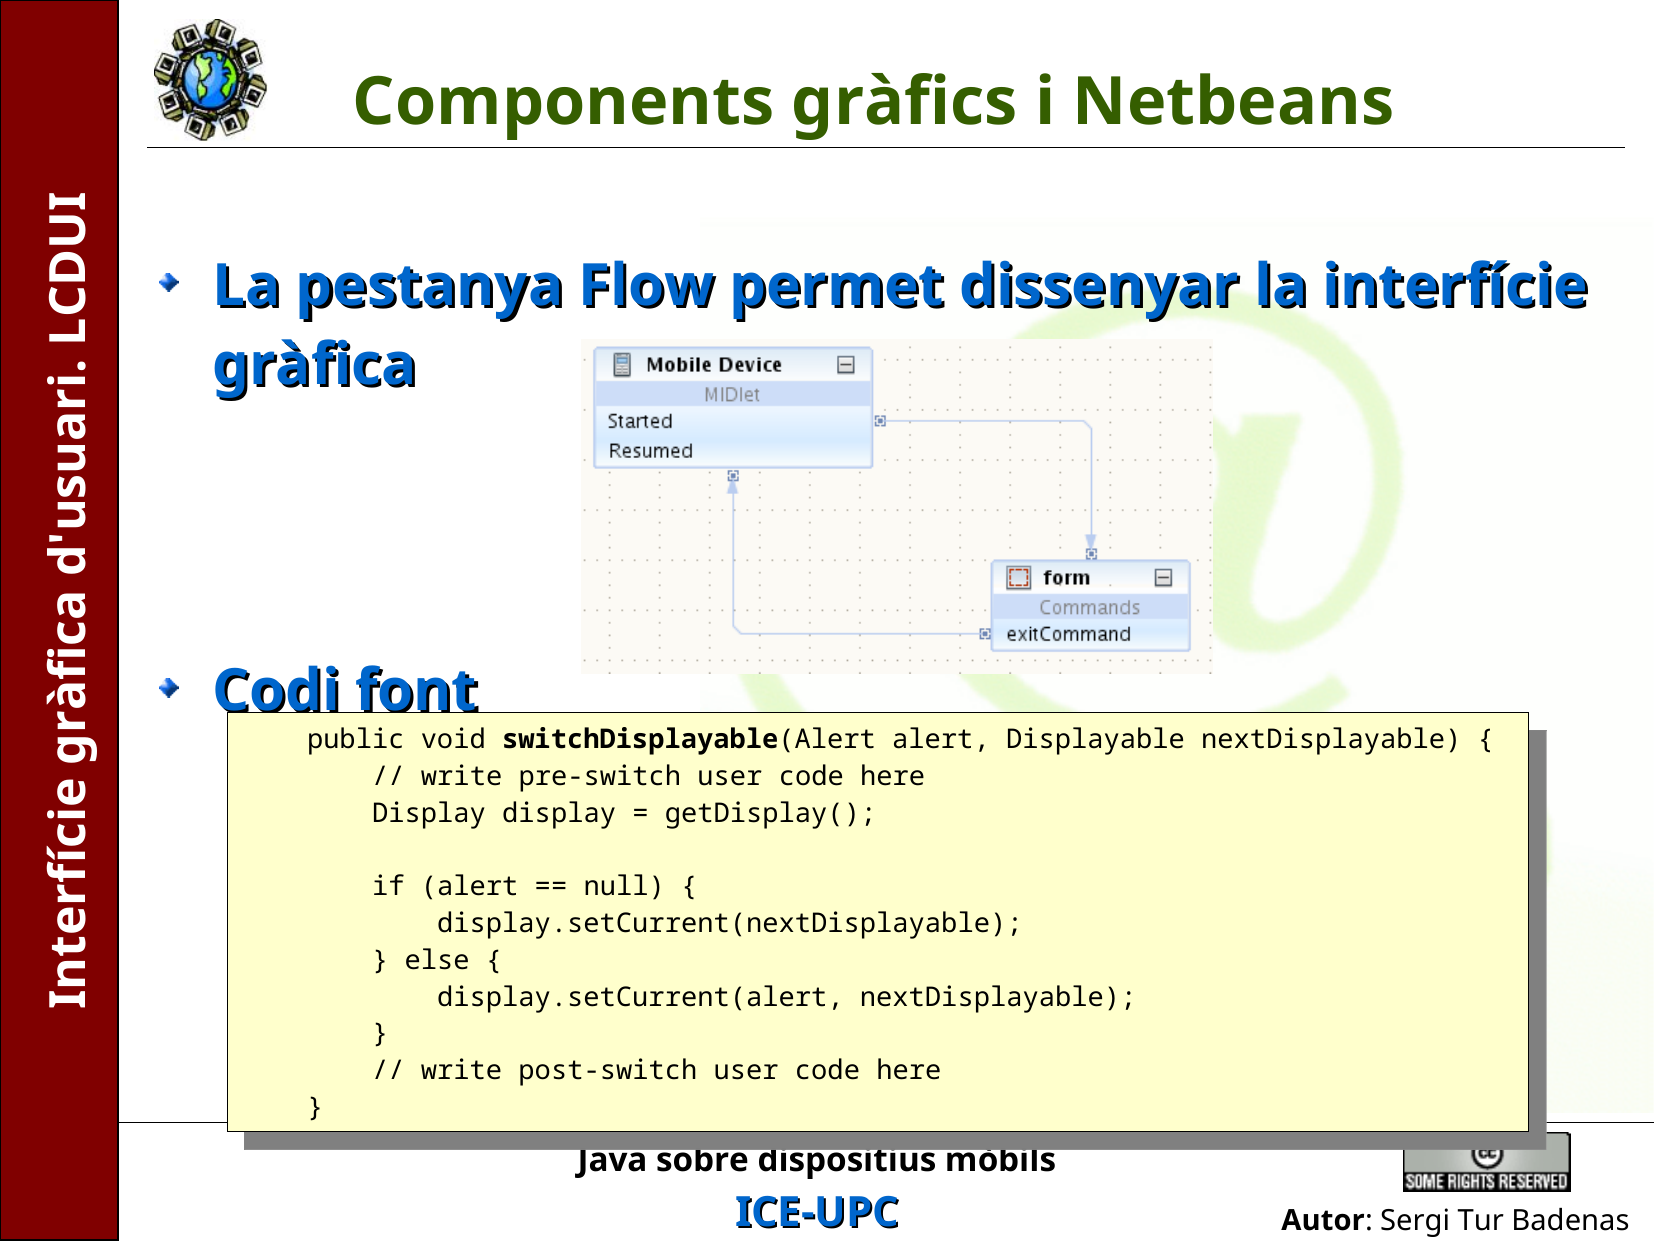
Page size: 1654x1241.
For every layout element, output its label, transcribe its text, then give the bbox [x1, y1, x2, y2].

picture [581, 339, 1213, 674]
text_box public void switchDisplayable(Alert alert, Displayable nextDisplayable) { // write pre-switch user code here Display display = getDisplay(); if (alert == null) { display.setCurrent(nextDisplayable); } else { display.setCurrent(alert, nextDisplayable); } // write post-switch user code here } [227, 712, 1529, 1085]
picture [1403, 1132, 1571, 1192]
picture [154, 19, 268, 56]
list La pestanya Flow permet dissenyar la interfície gràfica Codi font [141, 242, 1630, 1078]
picture [700, 217, 1654, 1113]
title Components gràfics i Netbeans [129, 56, 1619, 141]
